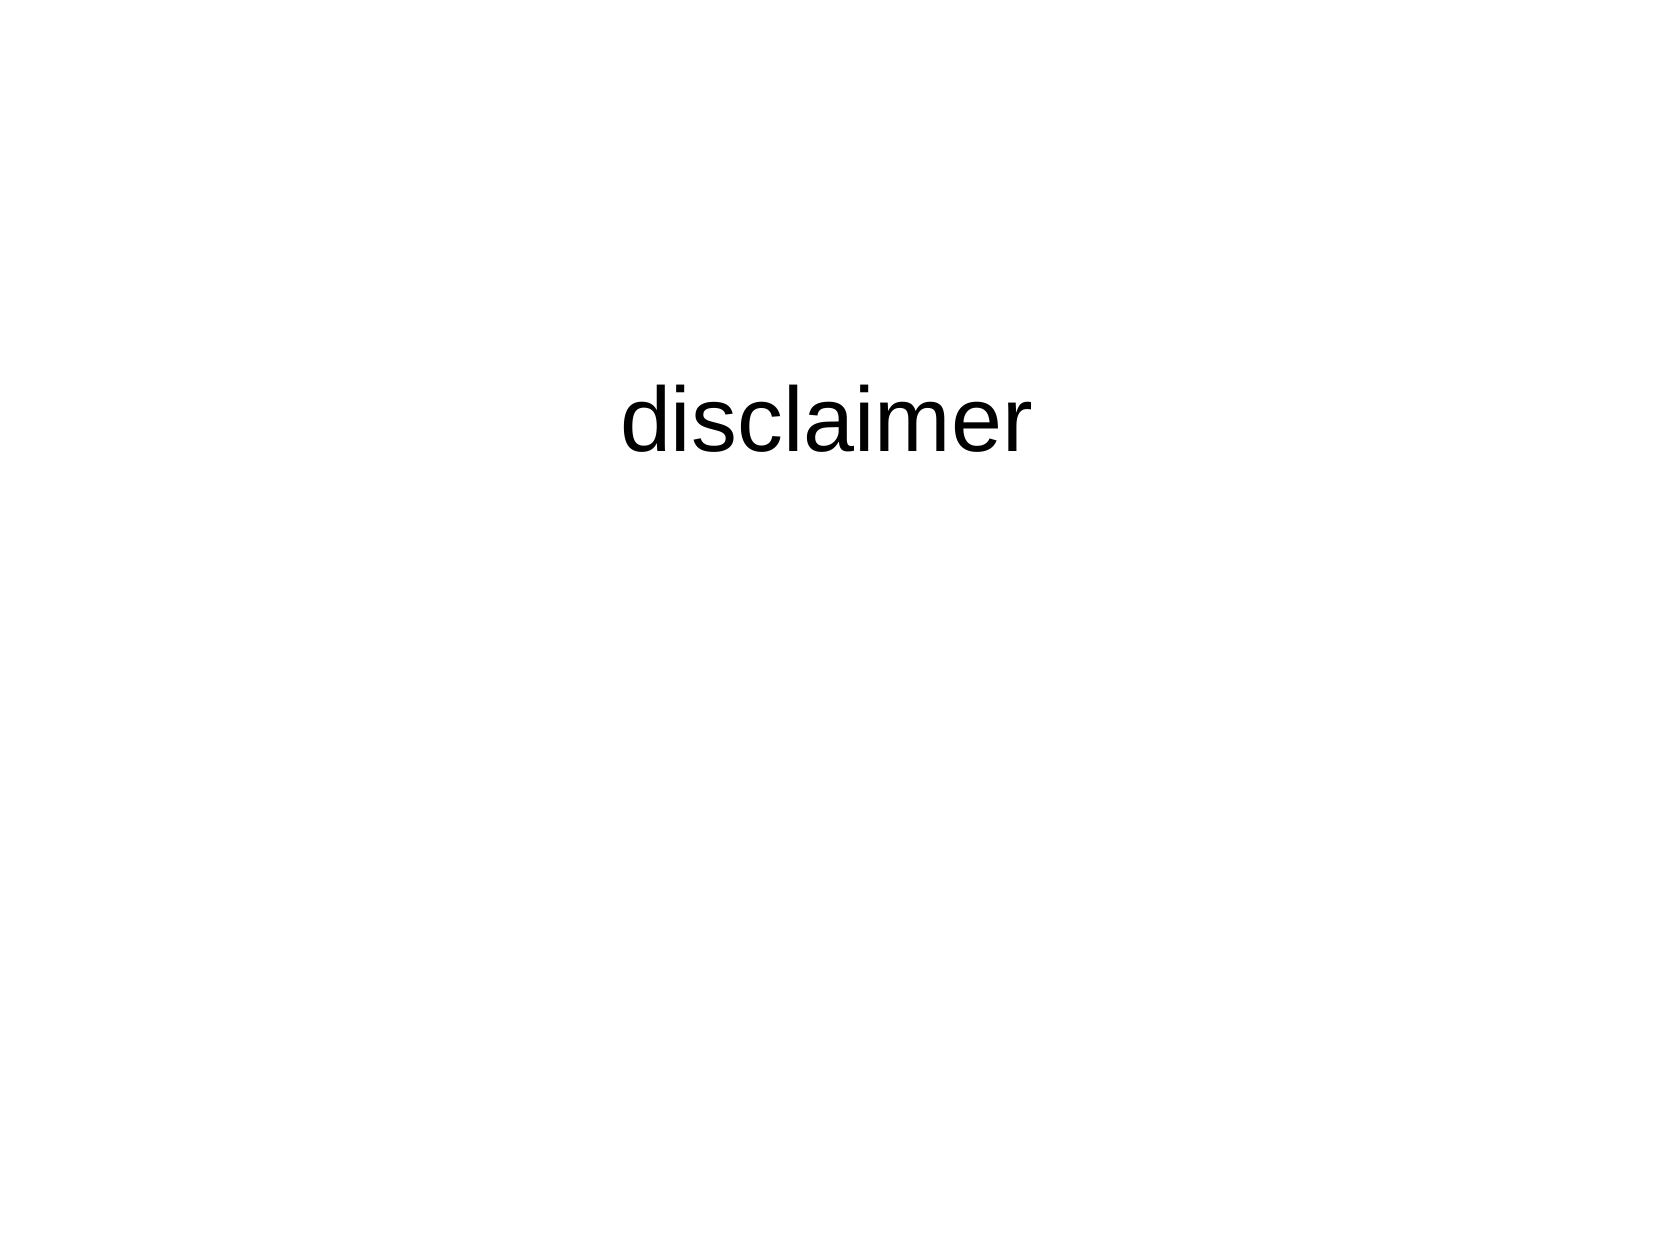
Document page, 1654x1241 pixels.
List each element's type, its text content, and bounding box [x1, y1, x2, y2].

title disclaimer [82, 316, 1571, 524]
